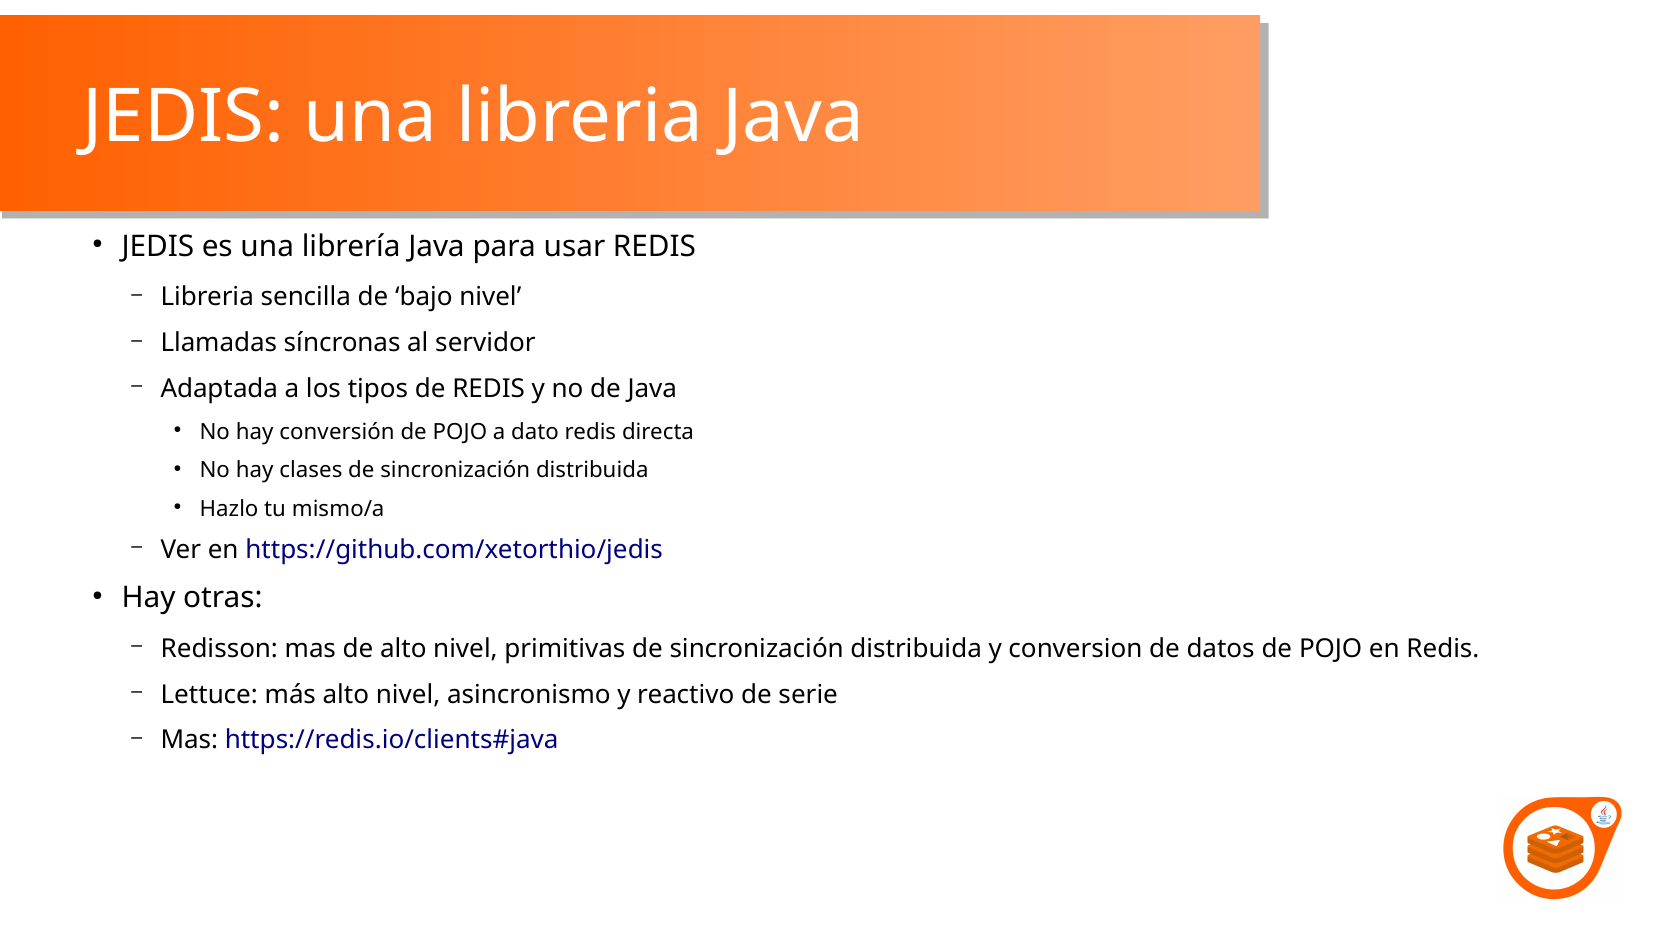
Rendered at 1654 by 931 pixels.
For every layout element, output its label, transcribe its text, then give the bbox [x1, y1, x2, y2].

list JEDIS es una librería Java para usar REDIS Libreria sencilla de ‘bajo nivel’ Llamadas síncronas al servidor Adaptada a los tipos de REDIS y no de Java No hay conversión de POJO a dato redis directa No hay clases de sincronización distribuida Hazlo tu mismo/a Ver en https://github.com/xetorthio/jedis Hay otras: Redisson: mas de alto nivel, primitivas de sincronización distribuida y conversion de datos de POJO en Redis. Lettuce: más alto nivel, asincronismo y reactivo de serie Mas: https://redis.io/clients#java [82, 224, 1571, 764]
picture [1500, 794, 1625, 903]
title JEDIS: una libreria Java [82, 35, 1235, 189]
